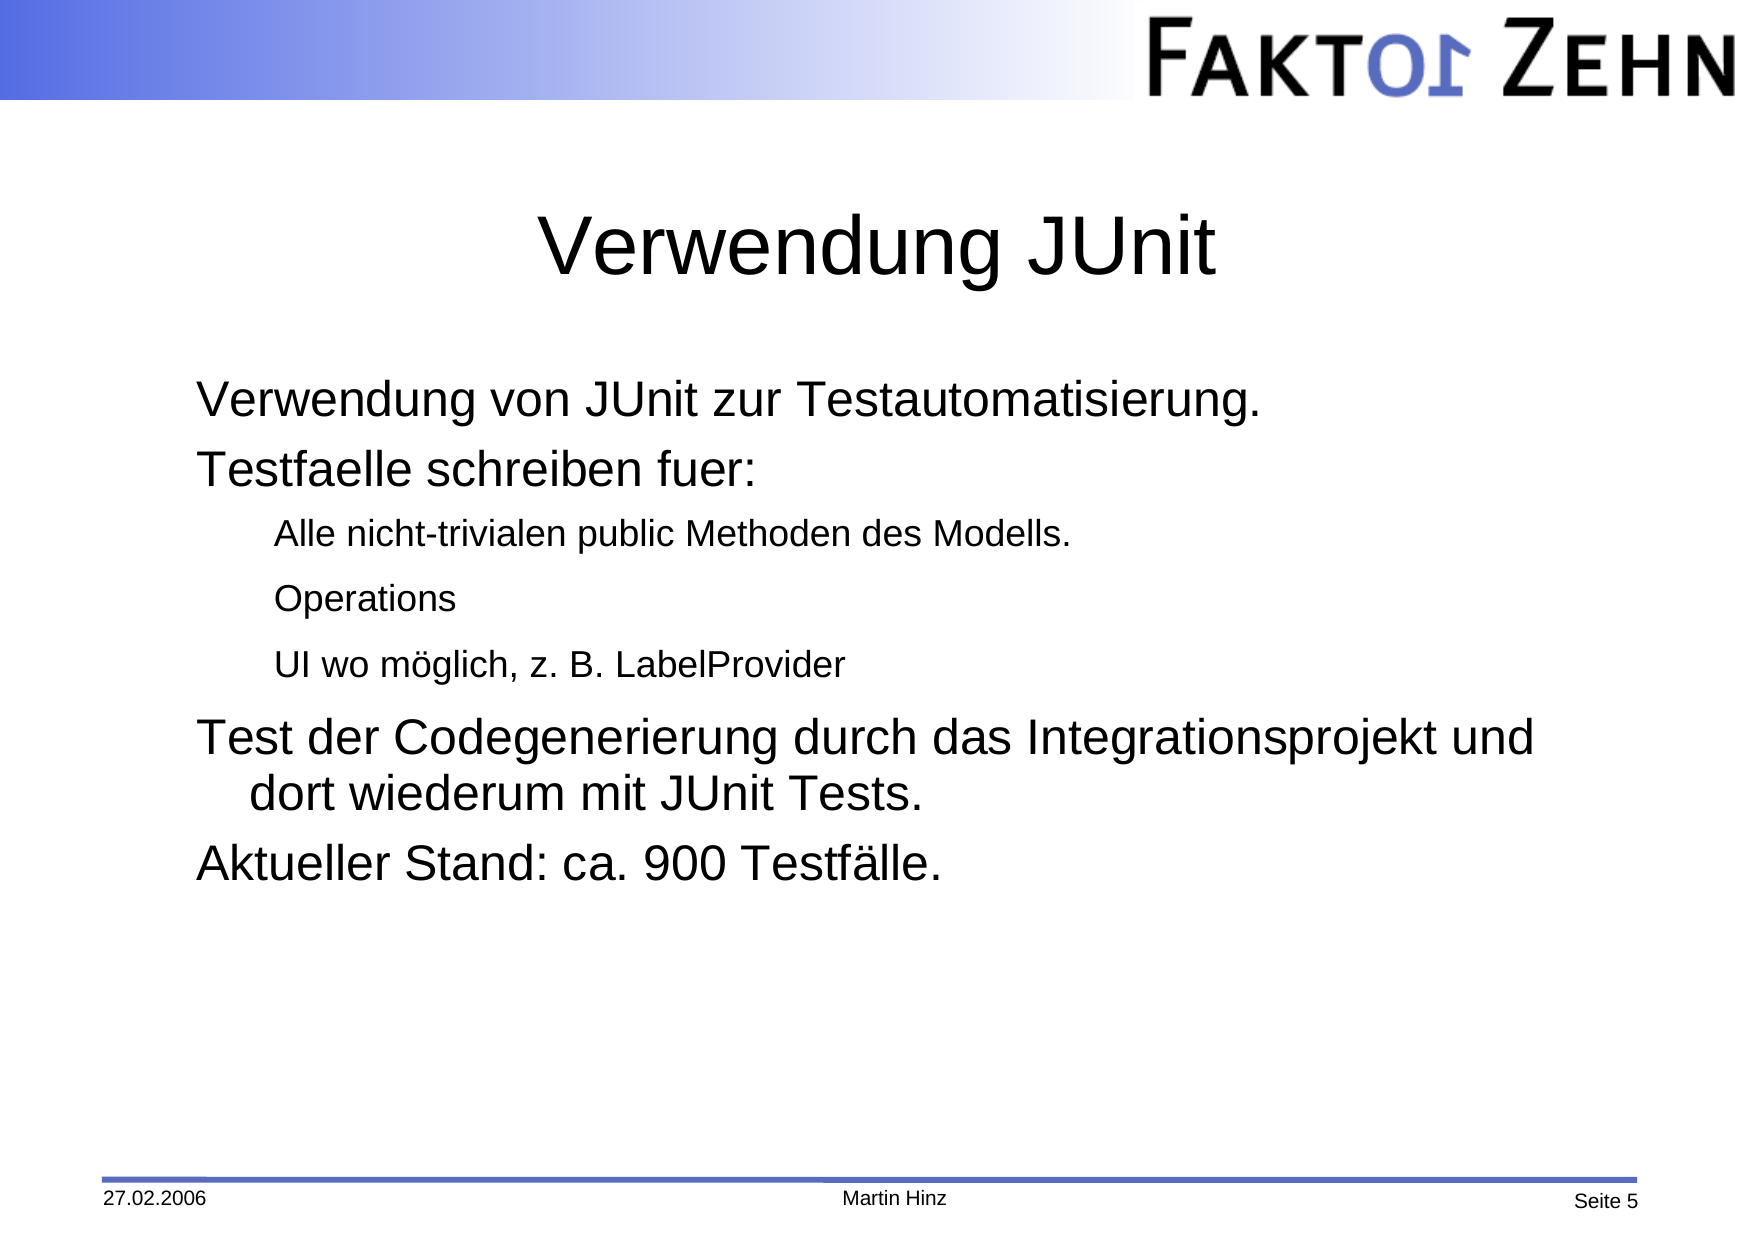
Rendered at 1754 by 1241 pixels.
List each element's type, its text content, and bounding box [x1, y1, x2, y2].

picture [1133, 2, 1749, 105]
title Verwendung JUnit [179, 142, 1576, 349]
list Verwendung von JUnit zur Testautomatisierung. Testfaelle schreiben fuer: Alle nicht-trivialen public Methoden des Modells. Operations UI wo möglich, z. B. LabelProvider Test der Codegenerierung durch das Integrationsprojekt und dort wiederum mit JUnit Tests. Aktueller Stand: ca. 900 Testfälle. [179, 371, 1576, 1078]
